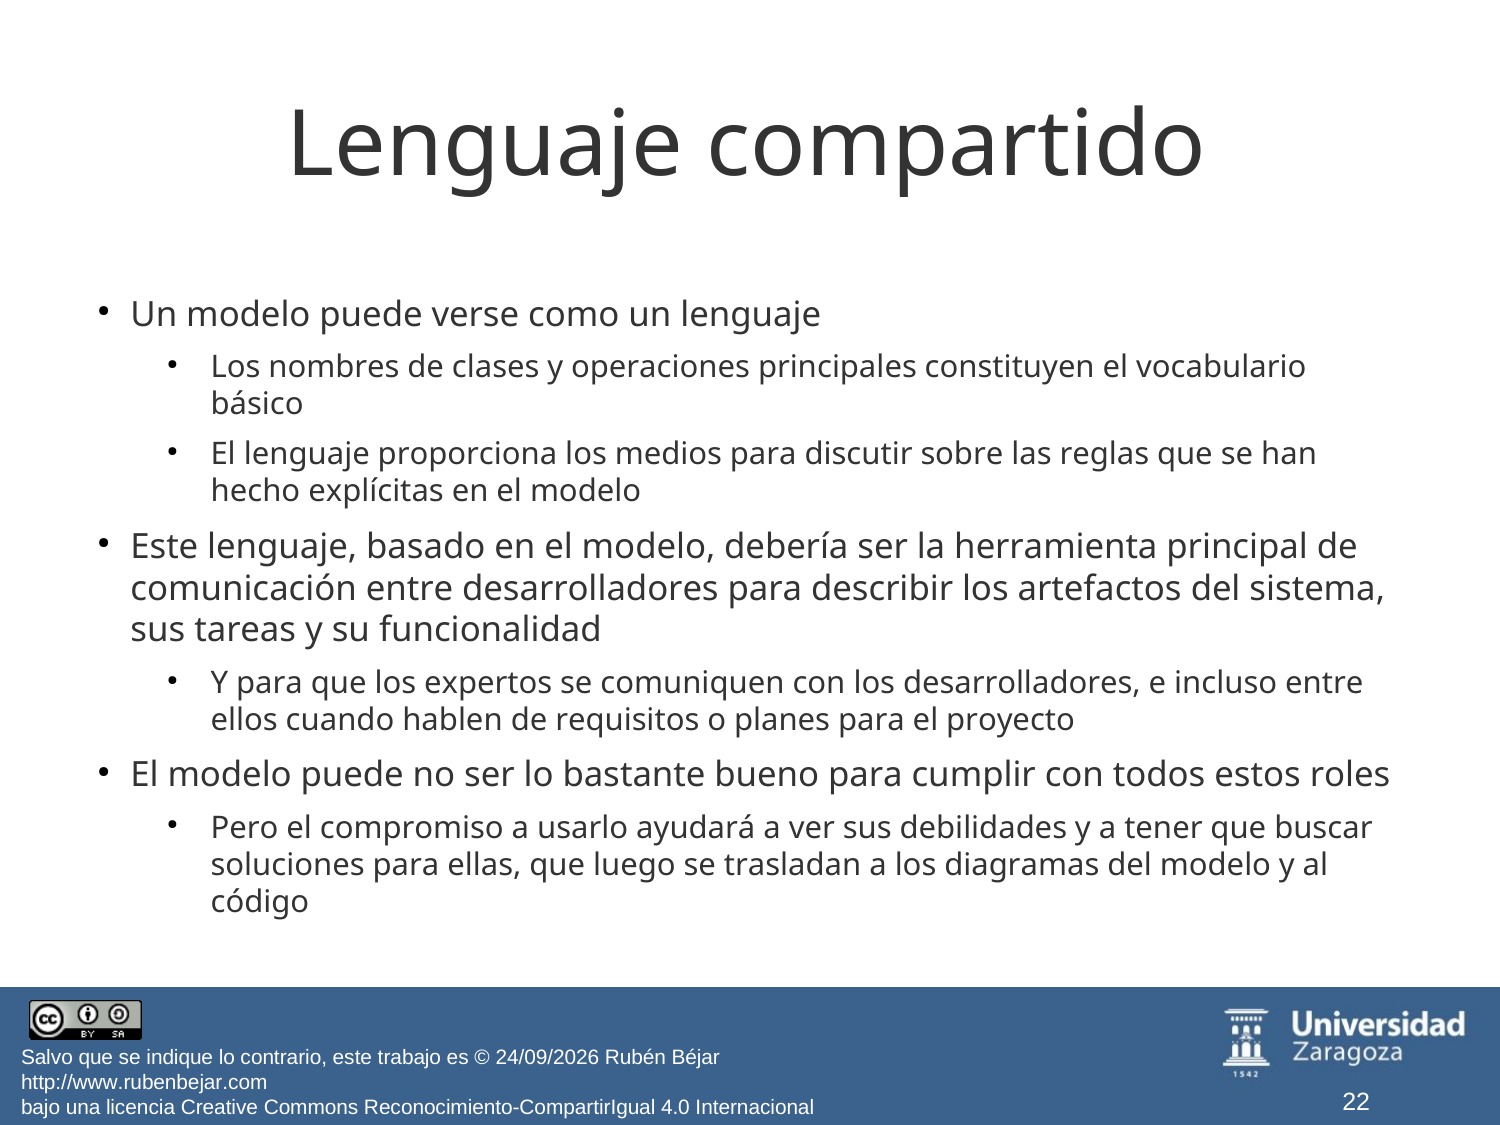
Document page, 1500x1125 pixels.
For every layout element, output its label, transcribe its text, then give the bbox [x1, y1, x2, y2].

title Lenguaje compartido [74, 21, 1420, 257]
list Un modelo puede verse como un lenguaje Los nombres de clases y operaciones principales constituyen el vocabulario básico El lenguaje proporciona los medios para discutir sobre las reglas que se han hecho explícitas en el modelo Este lenguaje, basado en el modelo, debería ser la herramienta principal de comunicación entre desarrolladores para describir los artefactos del sistema, sus tareas y su funcionalidad Y para que los expertos se comuniquen con los desarrolladores, e incluso entre ellos cuando hablen de requisitos o planes para el proyecto El modelo puede no ser lo bastante bueno para cumplir con todos estos roles Pero el compromiso a usarlo ayudará a ver sus debilidades y a tener que buscar soluciones para ellas, que luego se trasladan a los diagramas del modelo y al código [82, 283, 1418, 957]
picture [0, 987, 1500, 1125]
